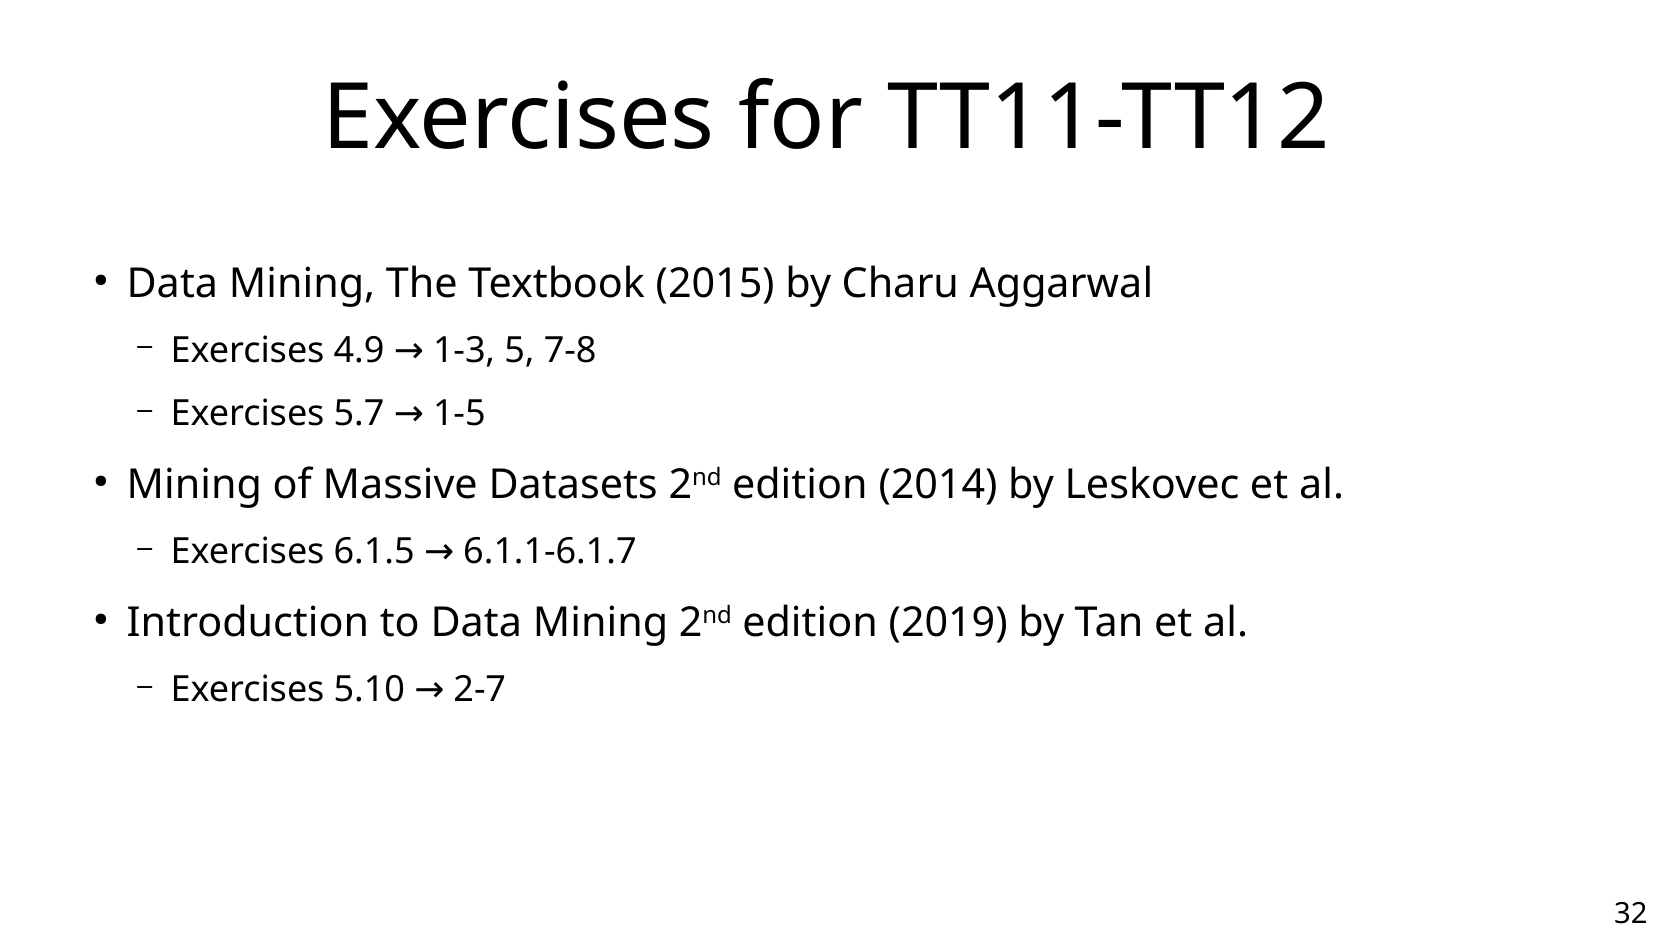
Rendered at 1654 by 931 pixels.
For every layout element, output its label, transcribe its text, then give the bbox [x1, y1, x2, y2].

title Exercises for TT11-TT12 [82, 1, 1571, 226]
list Data Mining, The Textbook (2015) by Charu Aggarwal Exercises 4.9 → 1-3, 5, 7-8 Exercises 5.7 → 1-5 Mining of Massive Datasets 2nd edition (2014) by Leskovec et al. Exercises 6.1.5 → 6.1.1-6.1.7 Introduction to Data Mining 2nd edition (2019) by Tan et al. Exercises 5.10 → 2-7 [82, 253, 1571, 719]
